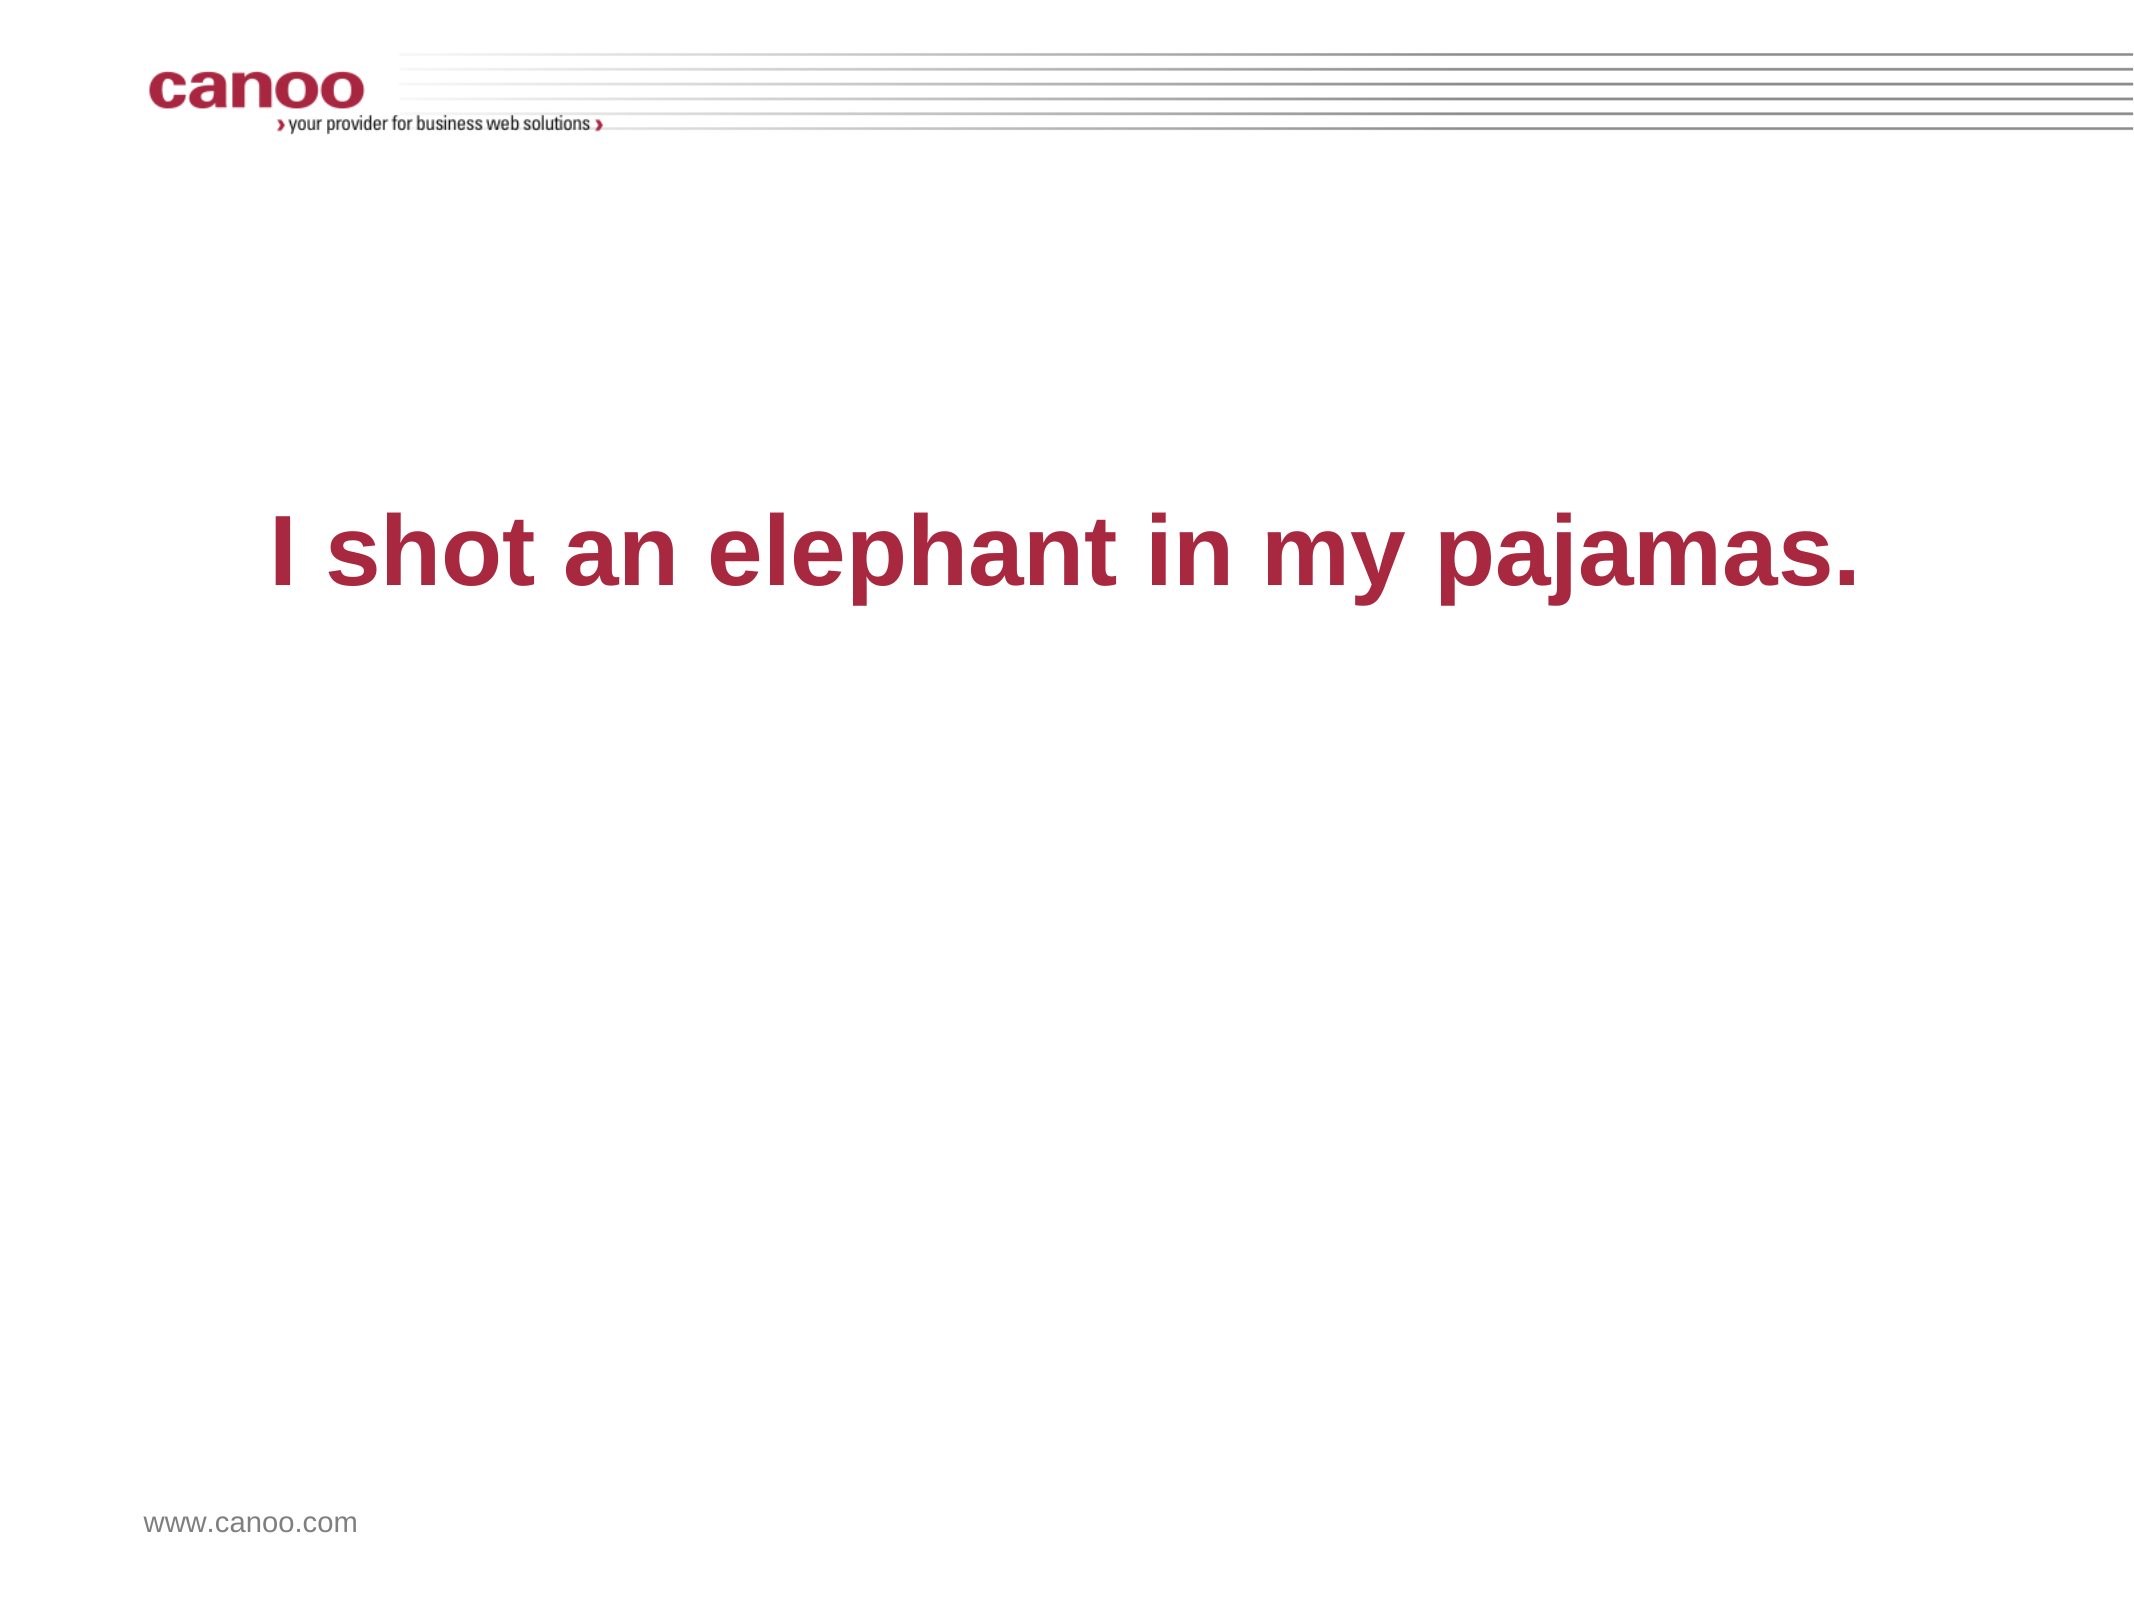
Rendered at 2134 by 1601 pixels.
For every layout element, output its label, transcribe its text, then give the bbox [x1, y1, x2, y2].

title I shot an elephant in my pajamas. [261, 476, 1872, 974]
picture [0, 21, 2134, 188]
